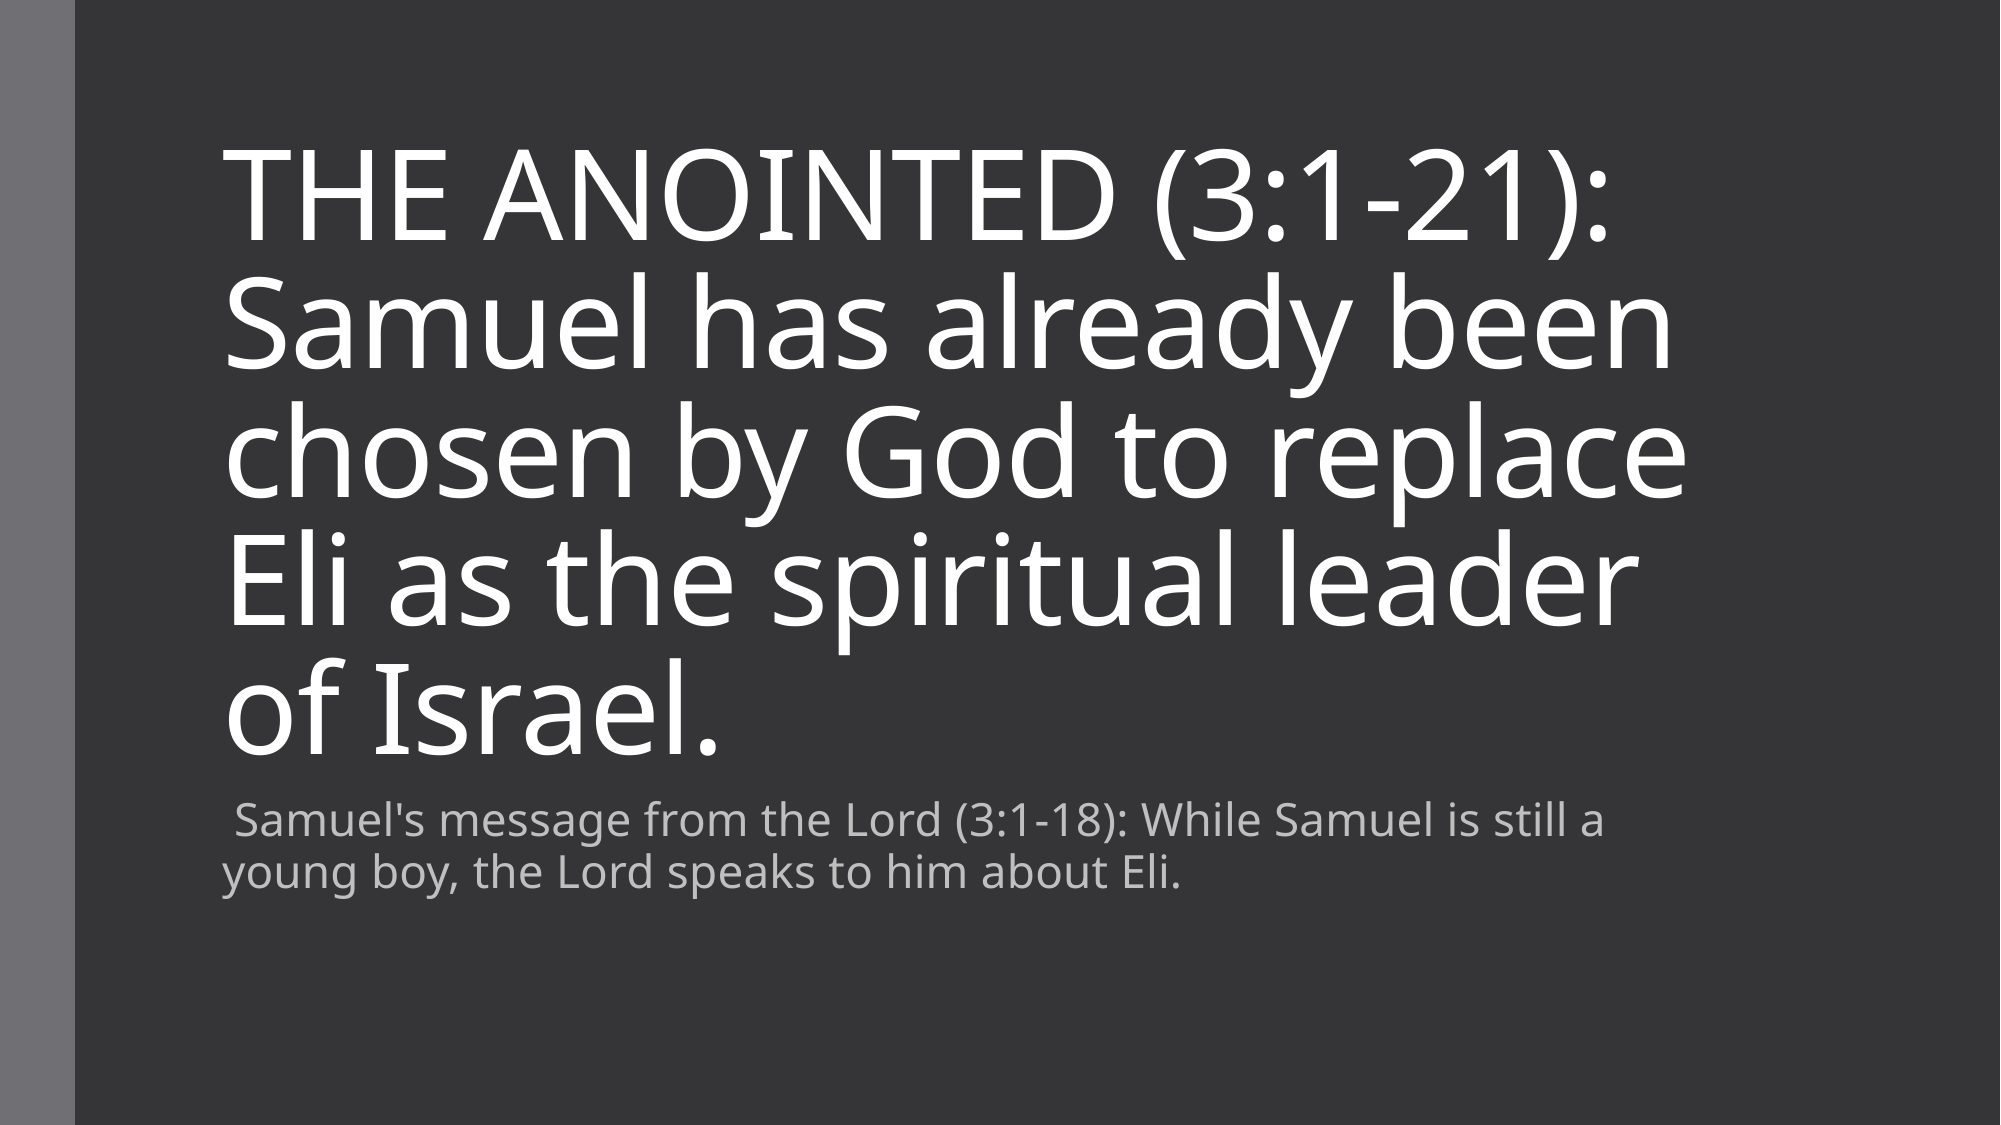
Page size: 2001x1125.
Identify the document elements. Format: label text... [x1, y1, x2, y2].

subtitle Samuel's message from the Lord (3:1-18): While Samuel is still a young boy, the Lord speaks to him about Eli. [206, 787, 1752, 1066]
title THE ANOINTED (3:1-21): Samuel has already been chosen by God to replace Eli as the spiritual leader of Israel. [206, 124, 1752, 787]
